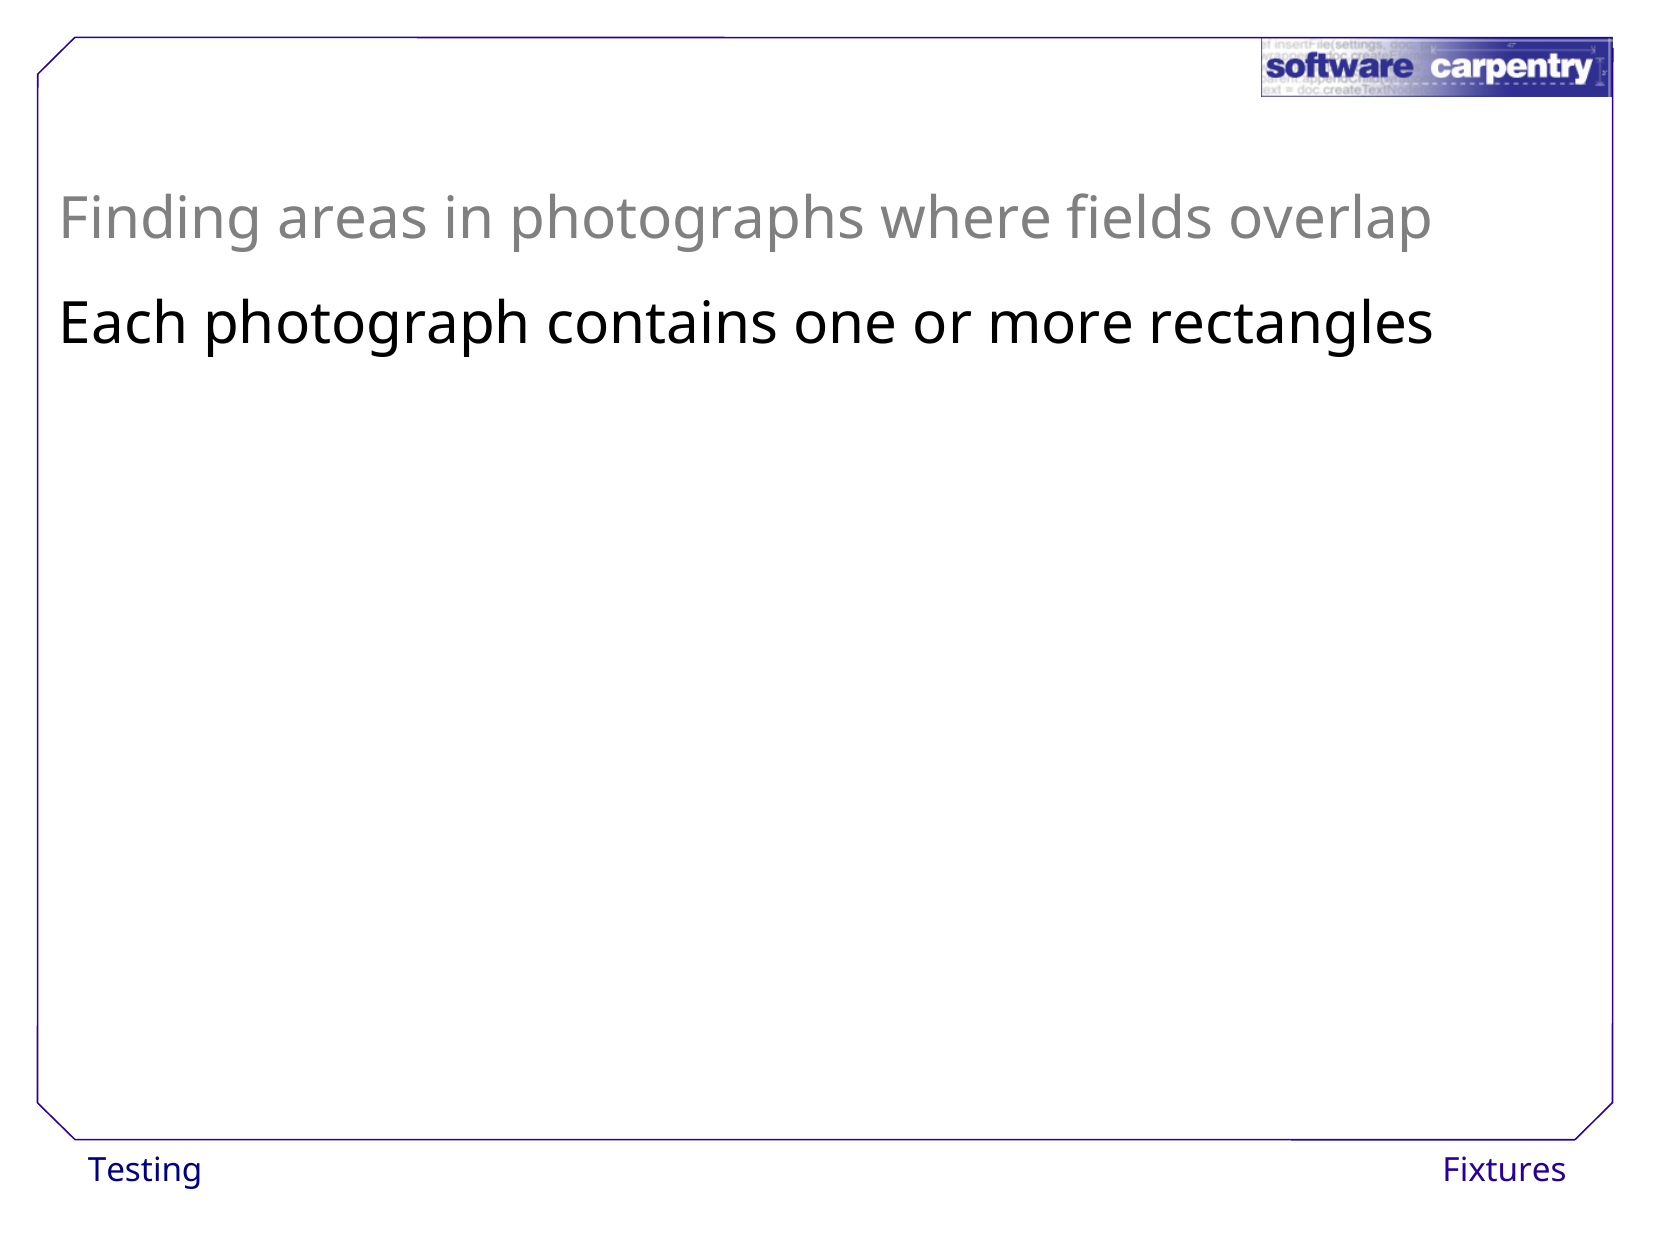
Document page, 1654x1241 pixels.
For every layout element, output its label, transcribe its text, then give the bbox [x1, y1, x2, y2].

text_box Finding areas in photographs where fields overlap Each photograph contains one or more rectangles [44, 137, 1600, 364]
picture [1261, 39, 1613, 97]
